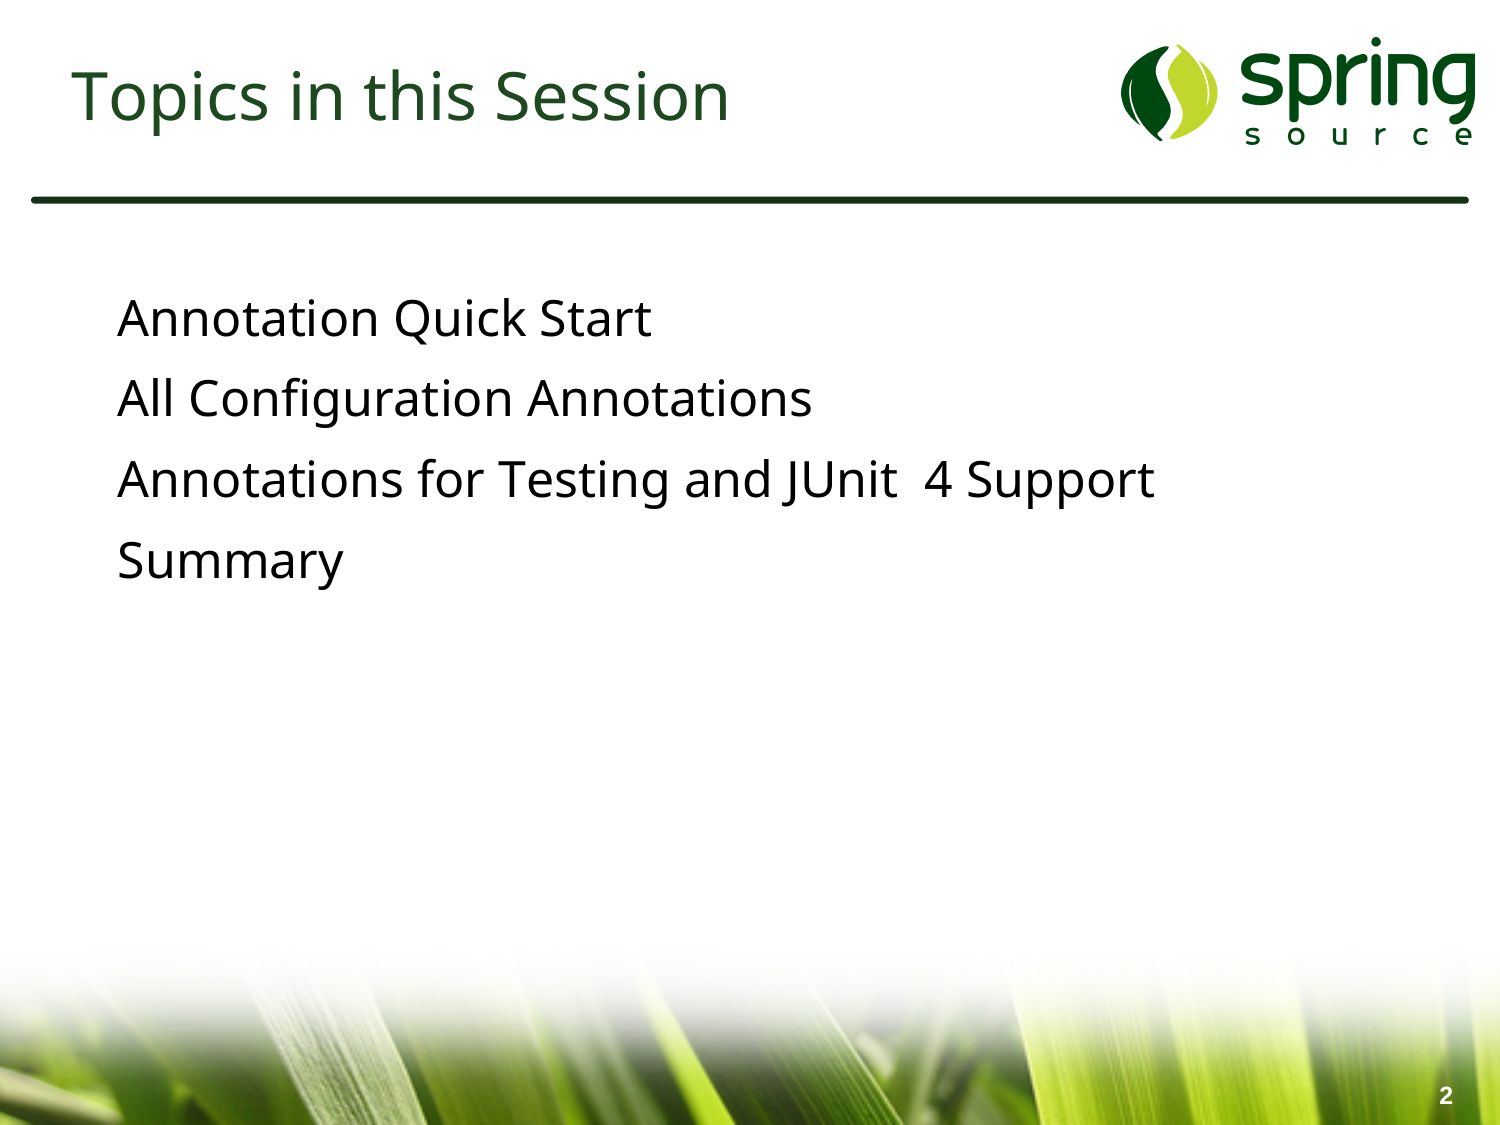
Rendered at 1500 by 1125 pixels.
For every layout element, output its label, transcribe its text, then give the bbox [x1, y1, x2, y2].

title Topics in this Session [56, 13, 1089, 176]
picture [0, 944, 1500, 1125]
list Annotation Quick Start All Configuration Annotations Annotations for Testing and JUnit 4 Support Summary [103, 275, 1394, 938]
picture [1121, 37, 1475, 145]
